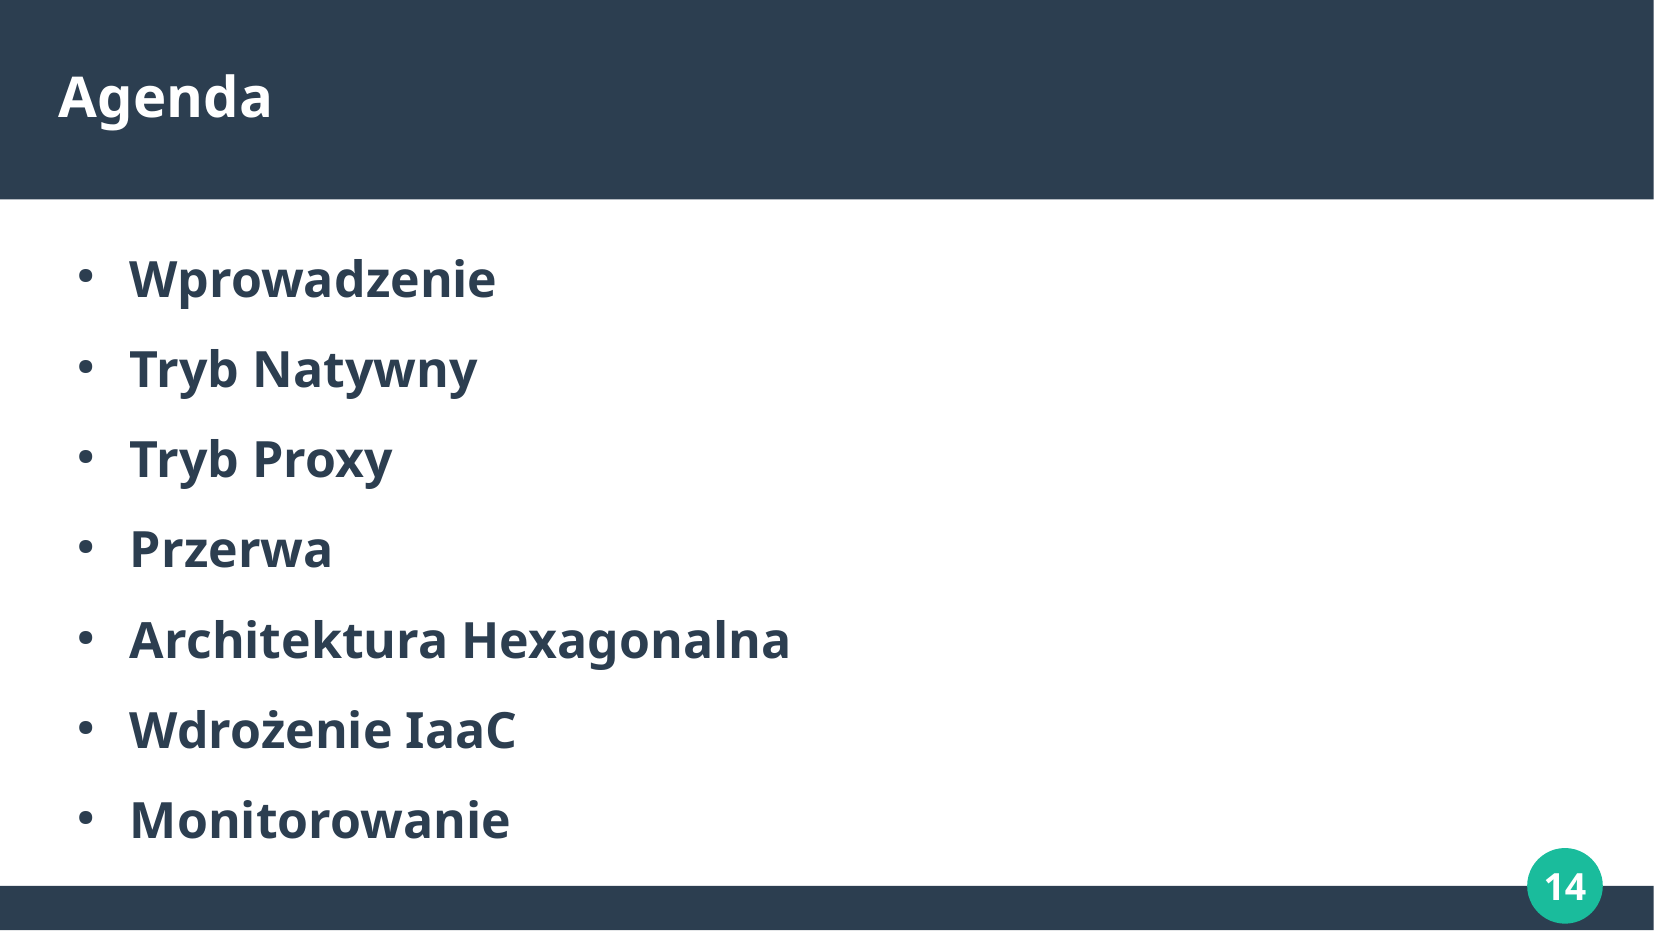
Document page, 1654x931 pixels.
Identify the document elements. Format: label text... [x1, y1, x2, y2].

list Wprowadzenie Tryb Natywny Tryb Proxy Przerwa Architektura Hexagonalna Wdrożenie IaaC Monitorowanie [59, 243, 1576, 864]
title Agenda [59, 37, 1595, 156]
